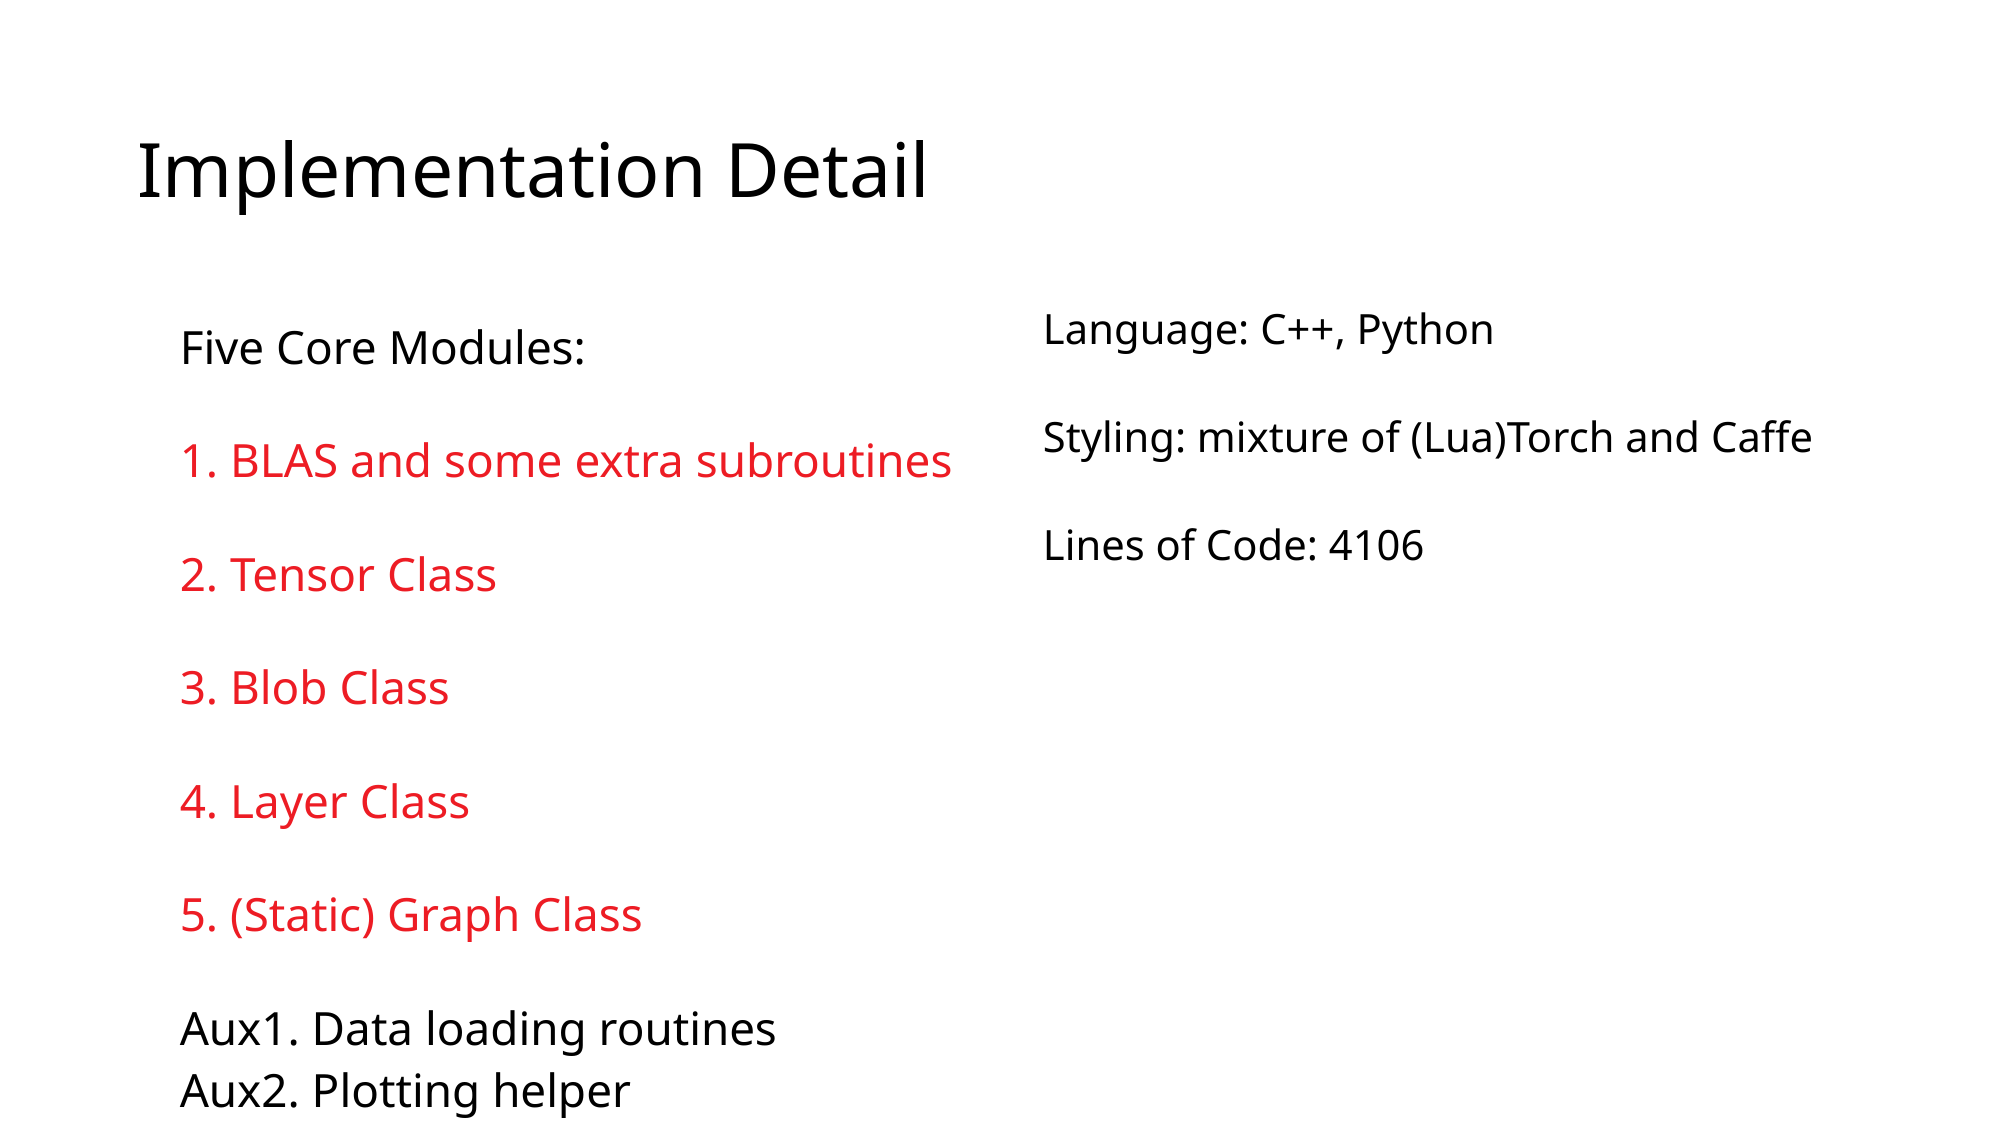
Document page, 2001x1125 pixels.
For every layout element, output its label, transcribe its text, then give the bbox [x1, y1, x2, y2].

title Implementation Detail [137, 59, 1863, 278]
text_box Language: C++, Python Styling: mixture of (Lua)Torch and Caffe Lines of Code: 4106 [1028, 292, 1734, 508]
text_box Five Core Modules: 1. BLAS and some extra subroutines 2. Tensor Class 3. Blob Class 4. Layer Class 5. (Static) Graph Class Aux1. Data loading routines Aux2. Plotting helper Aux3. Unit test helper Aux4. Benchmarker [165, 307, 1201, 1006]
